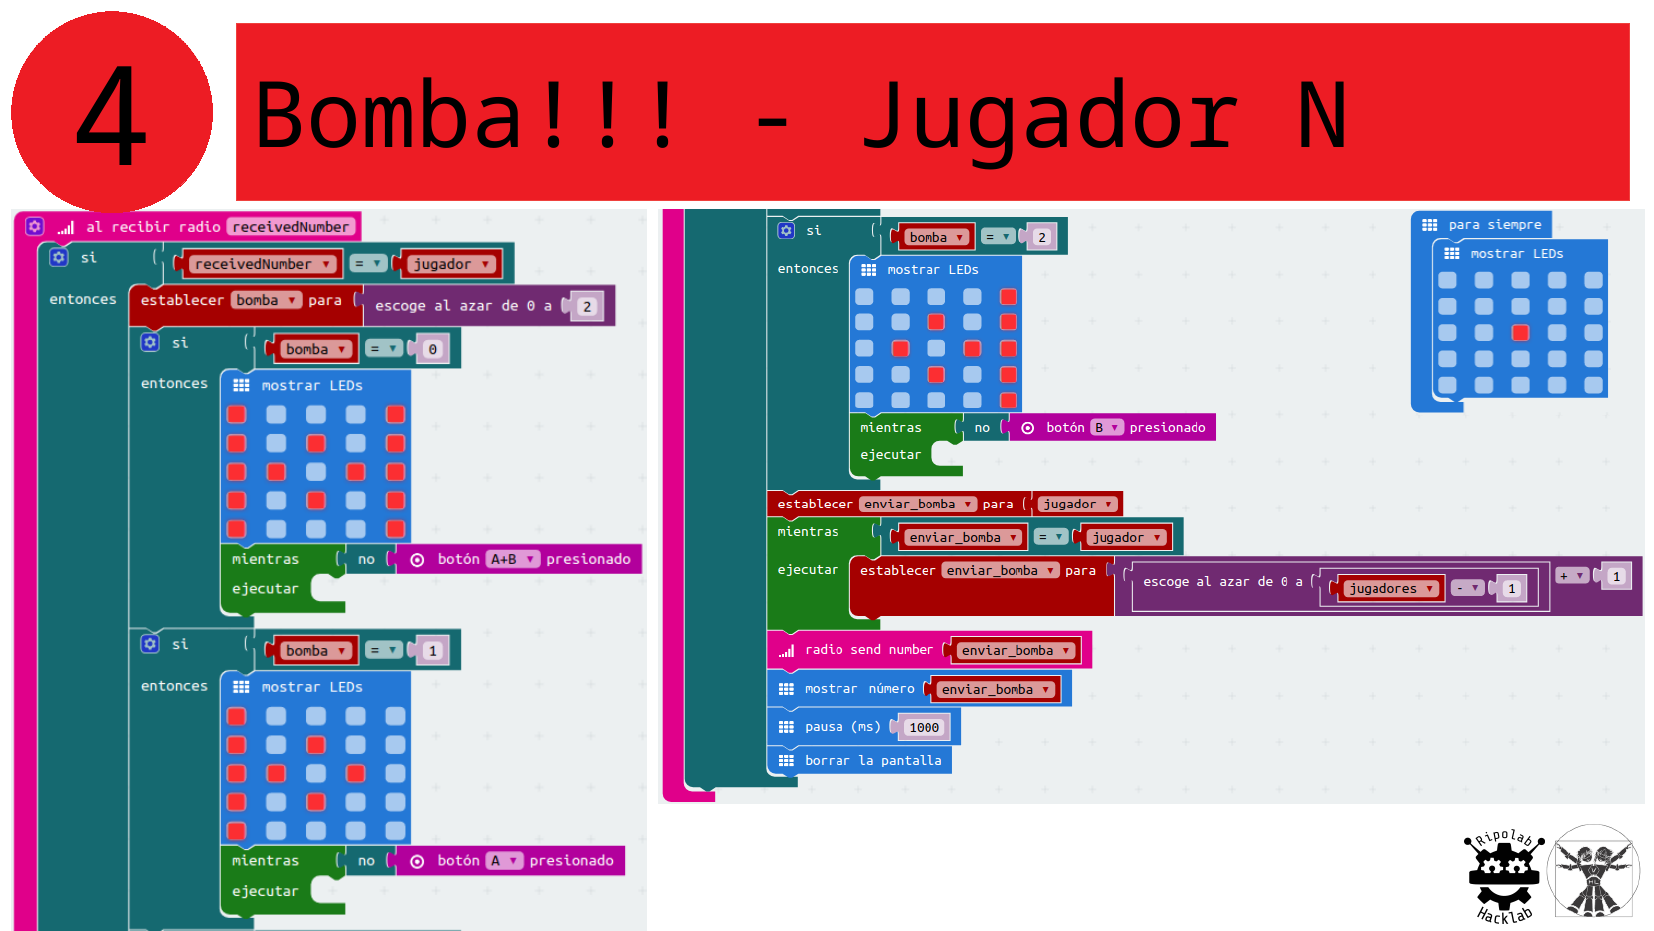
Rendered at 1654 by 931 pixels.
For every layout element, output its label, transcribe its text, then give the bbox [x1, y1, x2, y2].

picture [11, 209, 647, 931]
picture [1464, 820, 1642, 924]
text_box 4 [11, 11, 213, 213]
picture [658, 209, 1645, 804]
text_box Bomba!!! - Jugador N [236, 23, 1630, 201]
